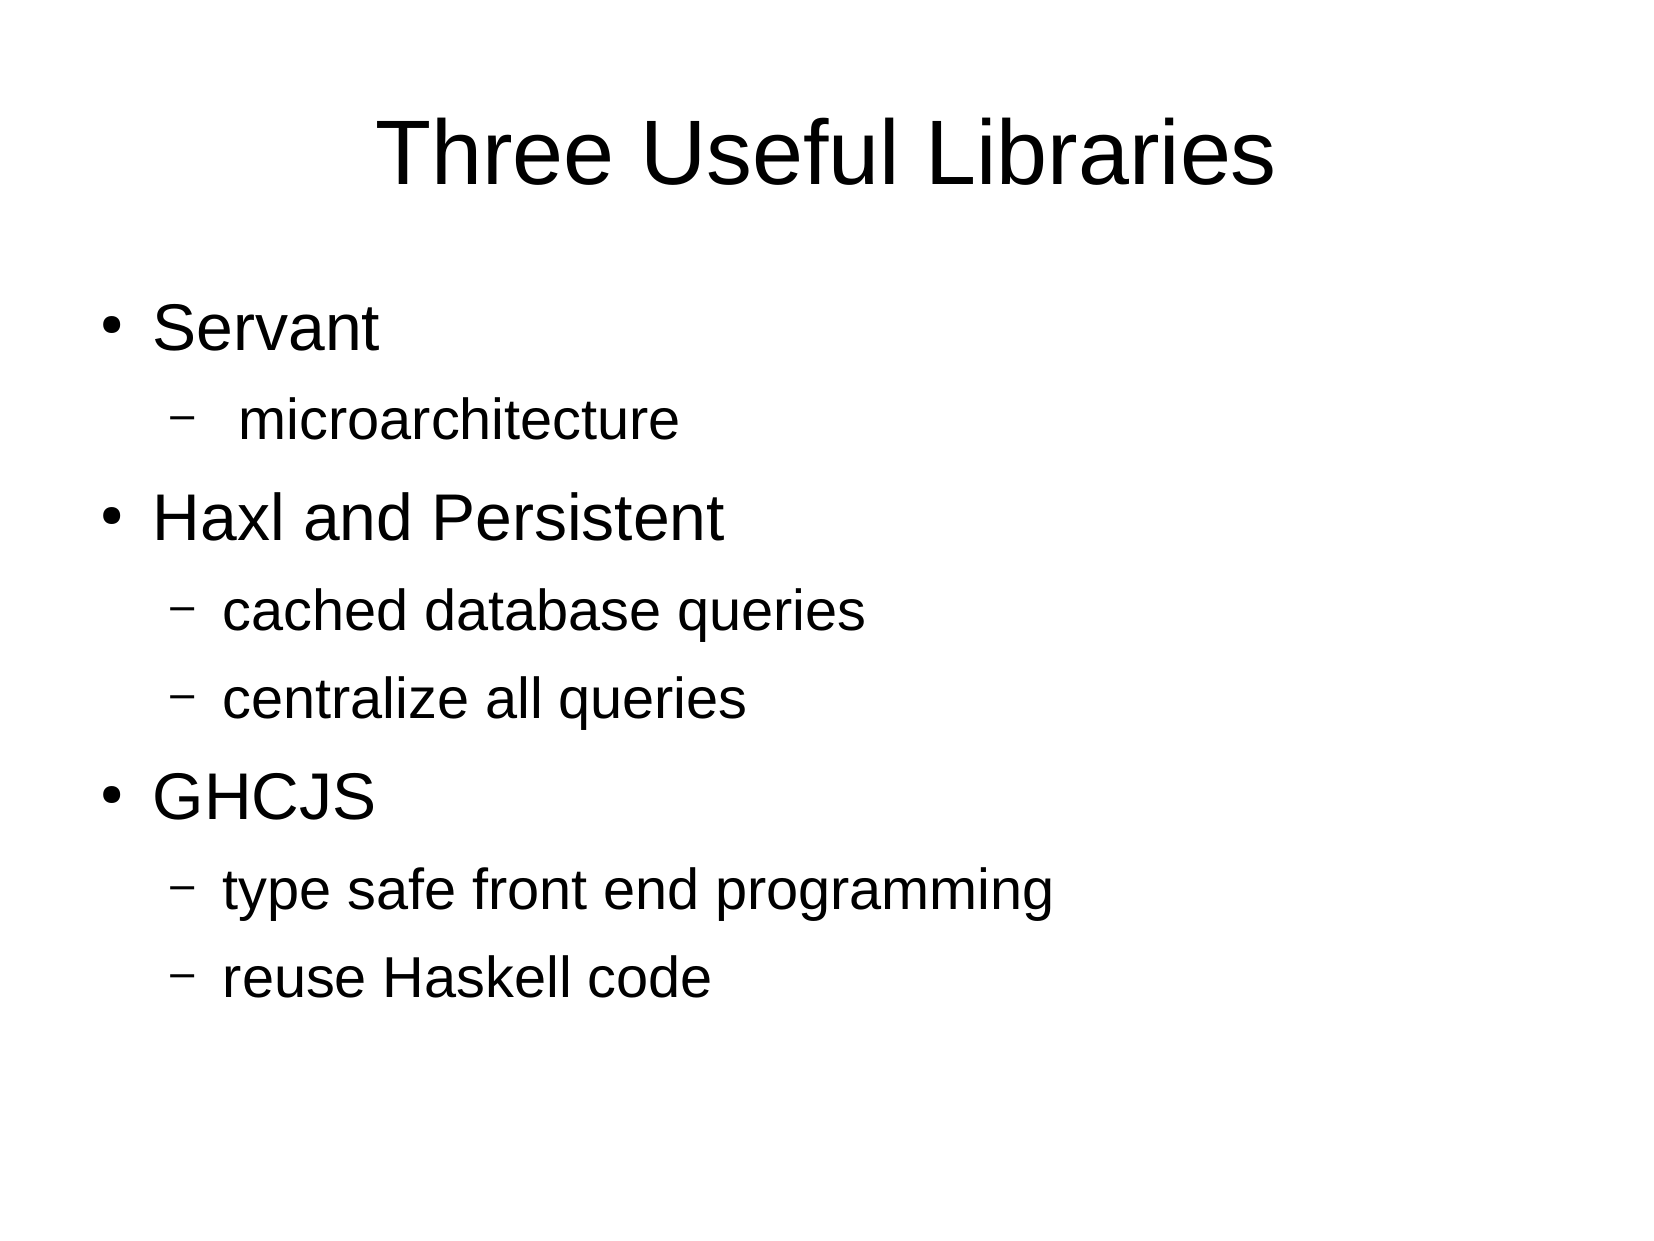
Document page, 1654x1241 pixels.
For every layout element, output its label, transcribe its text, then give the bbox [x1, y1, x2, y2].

list Servant microarchitecture Haxl and Persistent cached database queries centralize all queries GHCJS type safe front end programming reuse Haskell code [82, 290, 1571, 1010]
title Three Useful Libraries [82, 49, 1571, 257]
